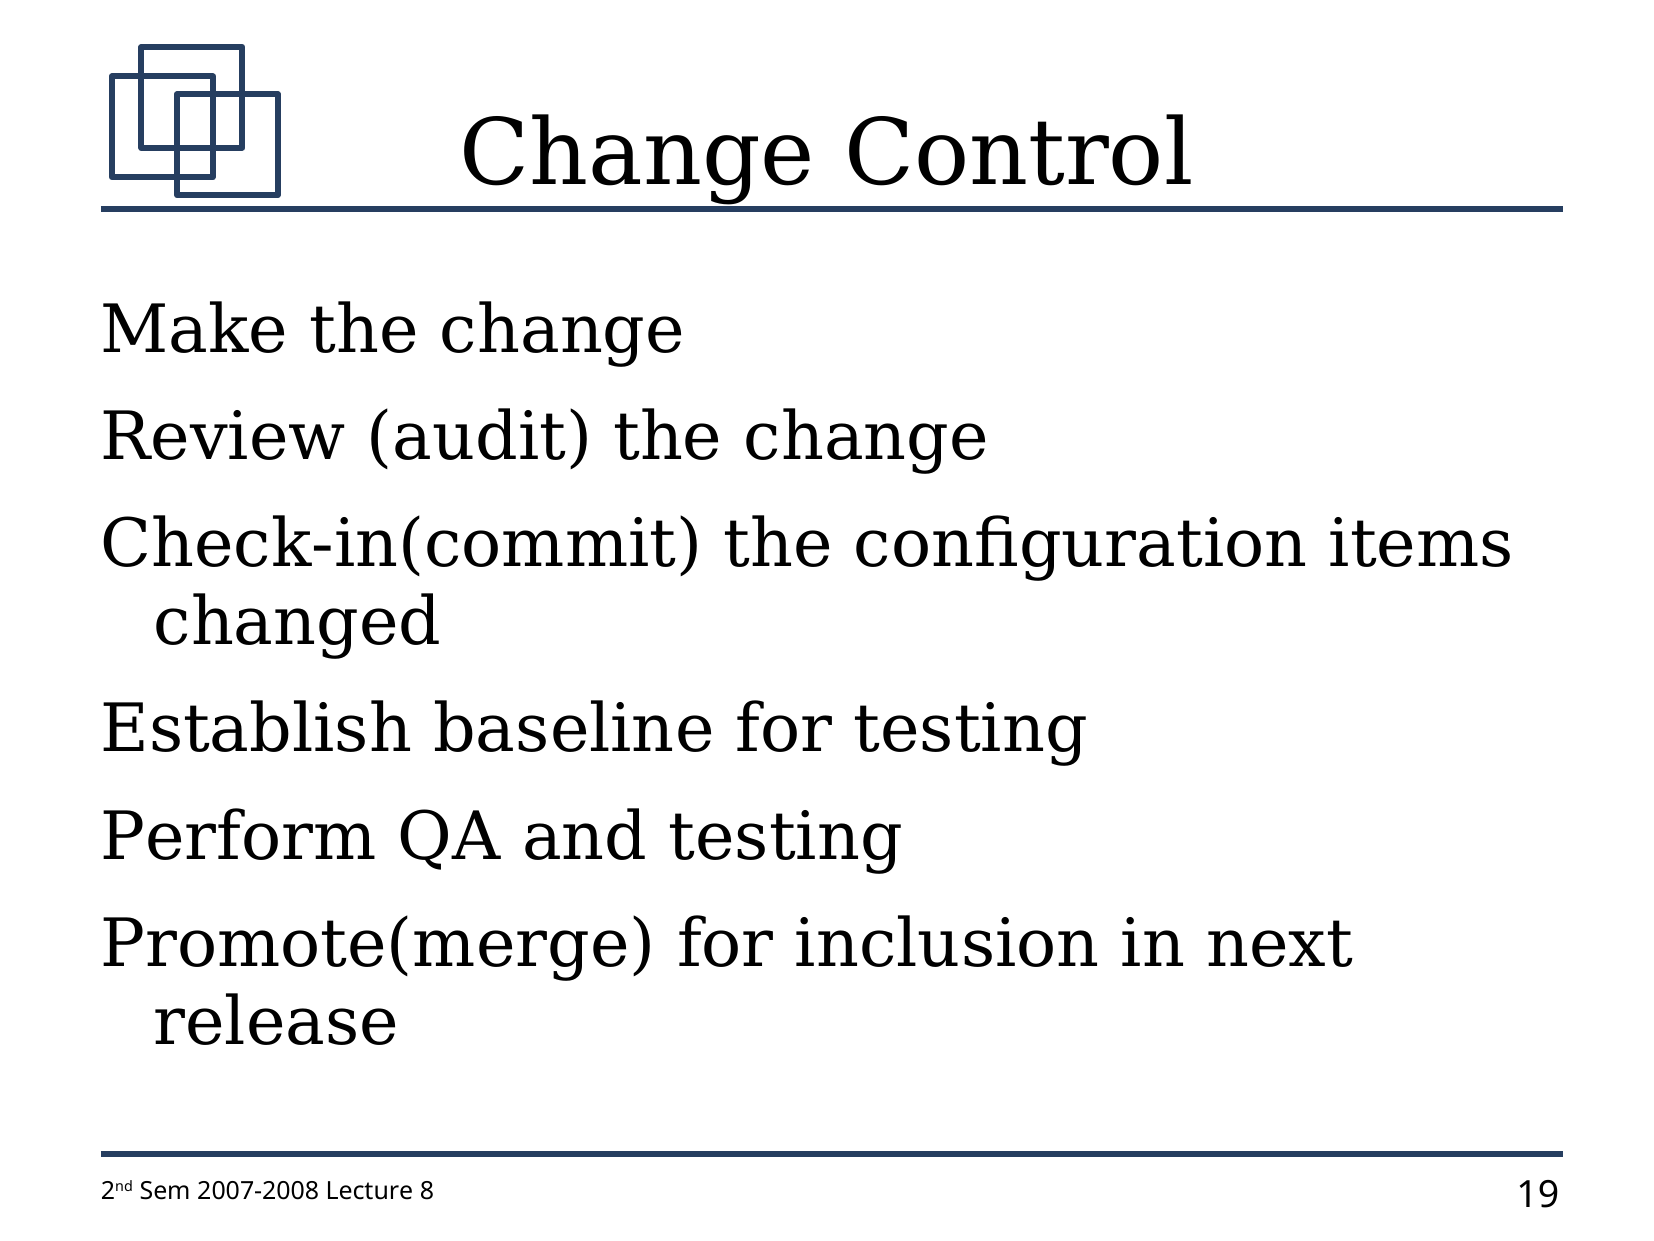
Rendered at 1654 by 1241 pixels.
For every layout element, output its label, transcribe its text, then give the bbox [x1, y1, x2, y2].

title Change Control [82, 49, 1571, 257]
list Make the change Review (audit) the change Check-in(commit) the configuration items changed Establish baseline for testing Perform QA and testing Promote(merge) for inclusion in next release [82, 290, 1571, 1109]
